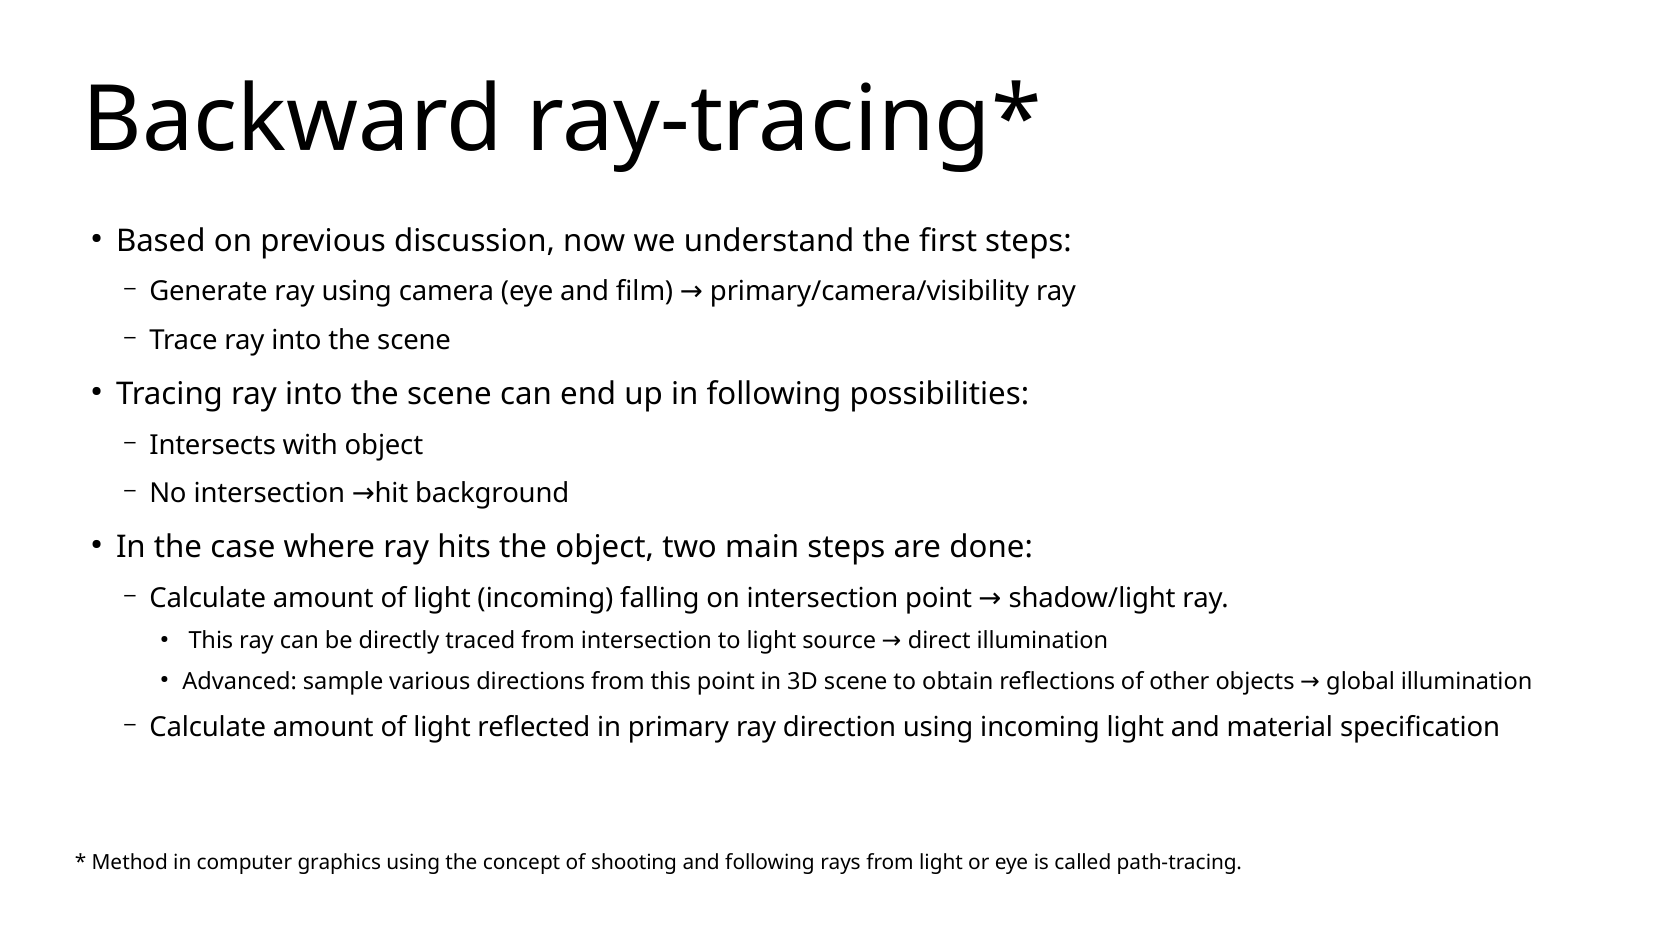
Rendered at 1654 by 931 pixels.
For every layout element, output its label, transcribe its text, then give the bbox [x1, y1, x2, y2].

list Based on previous discussion, now we understand the first steps: Generate ray using camera (eye and film) → primary/camera/visibility ray Trace ray into the scene Tracing ray into the scene can end up in following possibilities: Intersects with object No intersection →hit background In the case where ray hits the object, two main steps are done: Calculate amount of light (incoming) falling on intersection point → shadow/light ray. This ray can be directly traced from intersection to light source → direct illumination Advanced: sample various directions from this point in 3D scene to obtain reflections of other objects → global illumination Calculate amount of light reflected in primary ray direction using incoming light and material specification [82, 217, 1571, 758]
text_box * Method in computer graphics using the concept of shooting and following rays from light or eye is called path-tracing. [60, 840, 1546, 881]
title Backward ray-tracing* [82, 37, 1571, 193]
